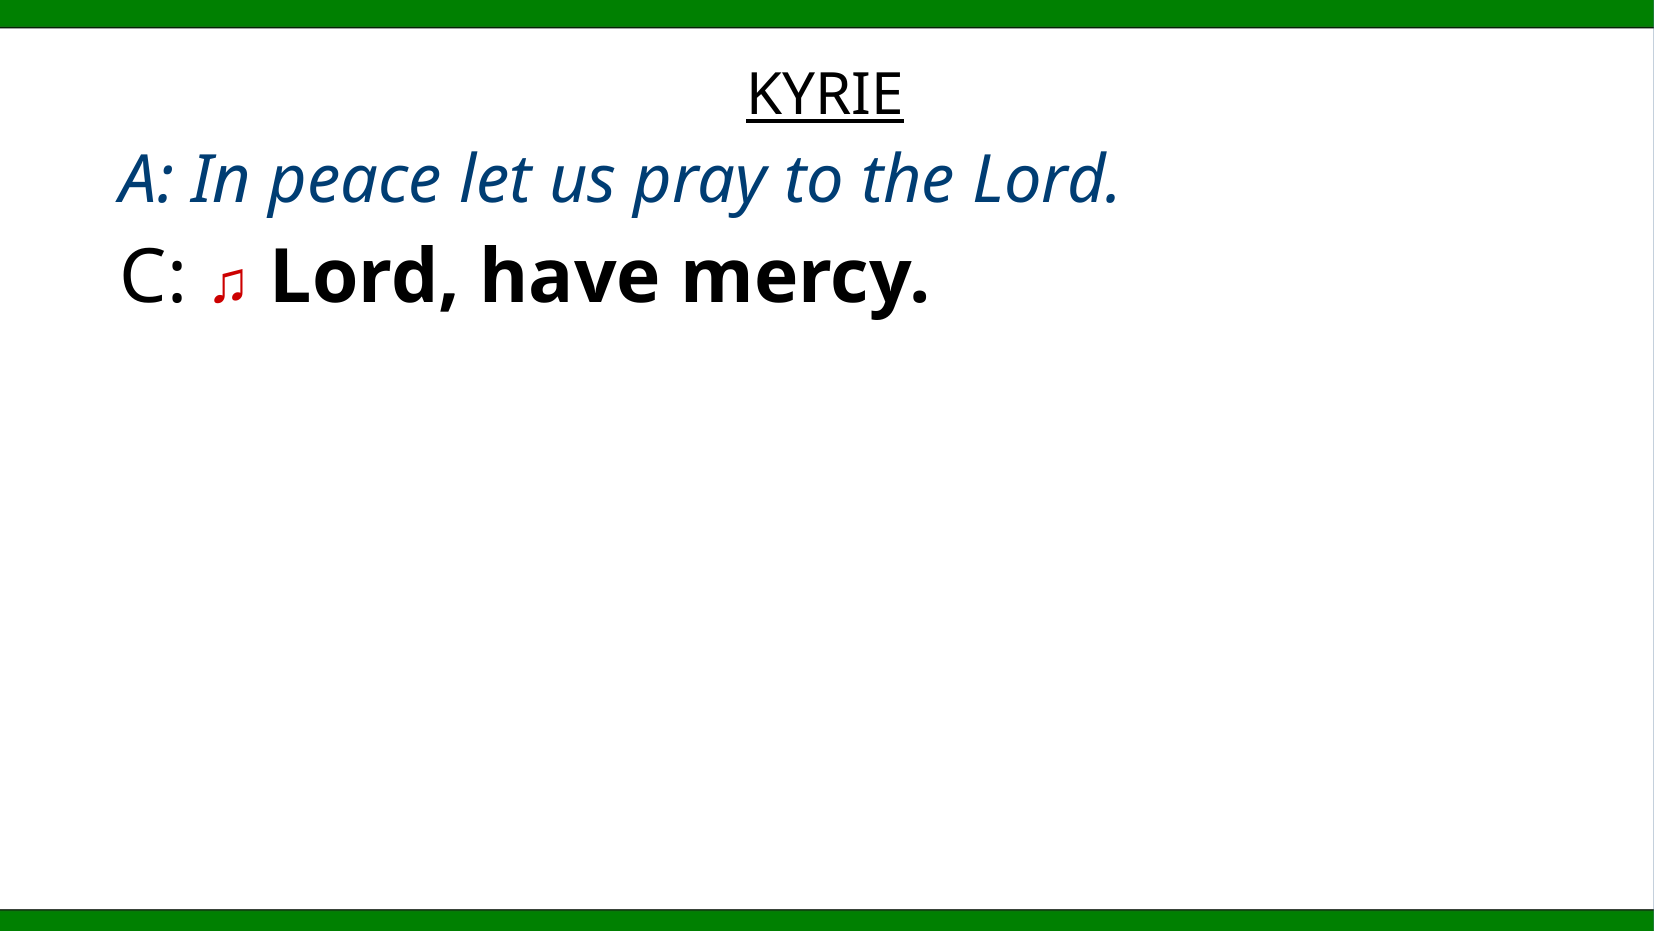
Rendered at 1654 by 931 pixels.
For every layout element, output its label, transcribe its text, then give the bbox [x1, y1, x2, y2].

picture [0, 0, 1654, 931]
text_box KYRIE A: In peace let us pray to the Lord. C: ♫ Lord, have mercy. [105, 45, 1546, 347]
